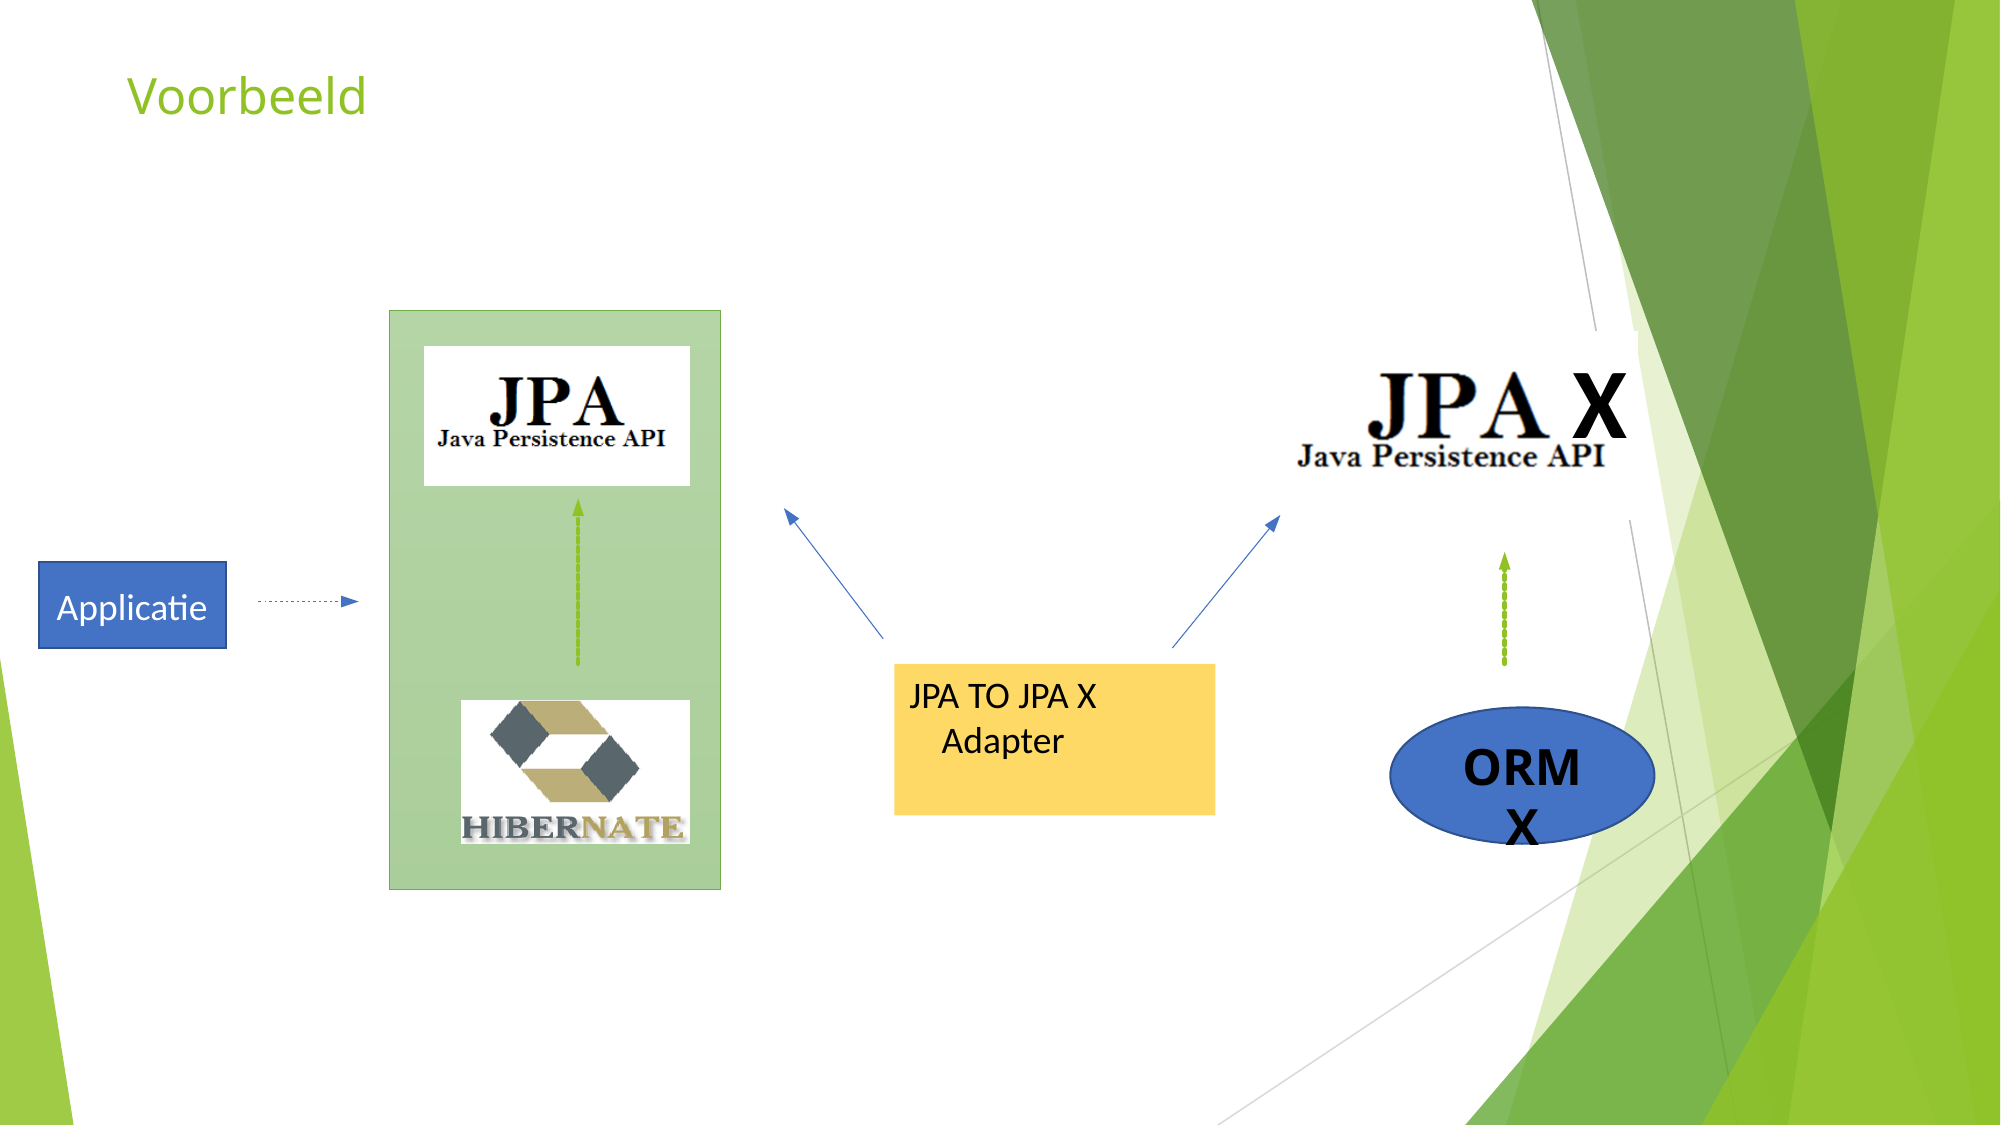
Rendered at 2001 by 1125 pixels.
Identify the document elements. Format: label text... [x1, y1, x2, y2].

title Voorbeeld [112, 57, 1523, 143]
text_box ORM X [1390, 707, 1655, 844]
text_box JPA TO JPA X Adapter [894, 663, 1216, 816]
text_box ORM X [1514, 832, 1529, 844]
picture [424, 346, 690, 486]
text_box Applicatie [39, 562, 226, 648]
picture [461, 700, 690, 844]
picture [1279, 331, 1638, 520]
text_box X [1556, 331, 1665, 468]
text_box [389, 310, 721, 889]
